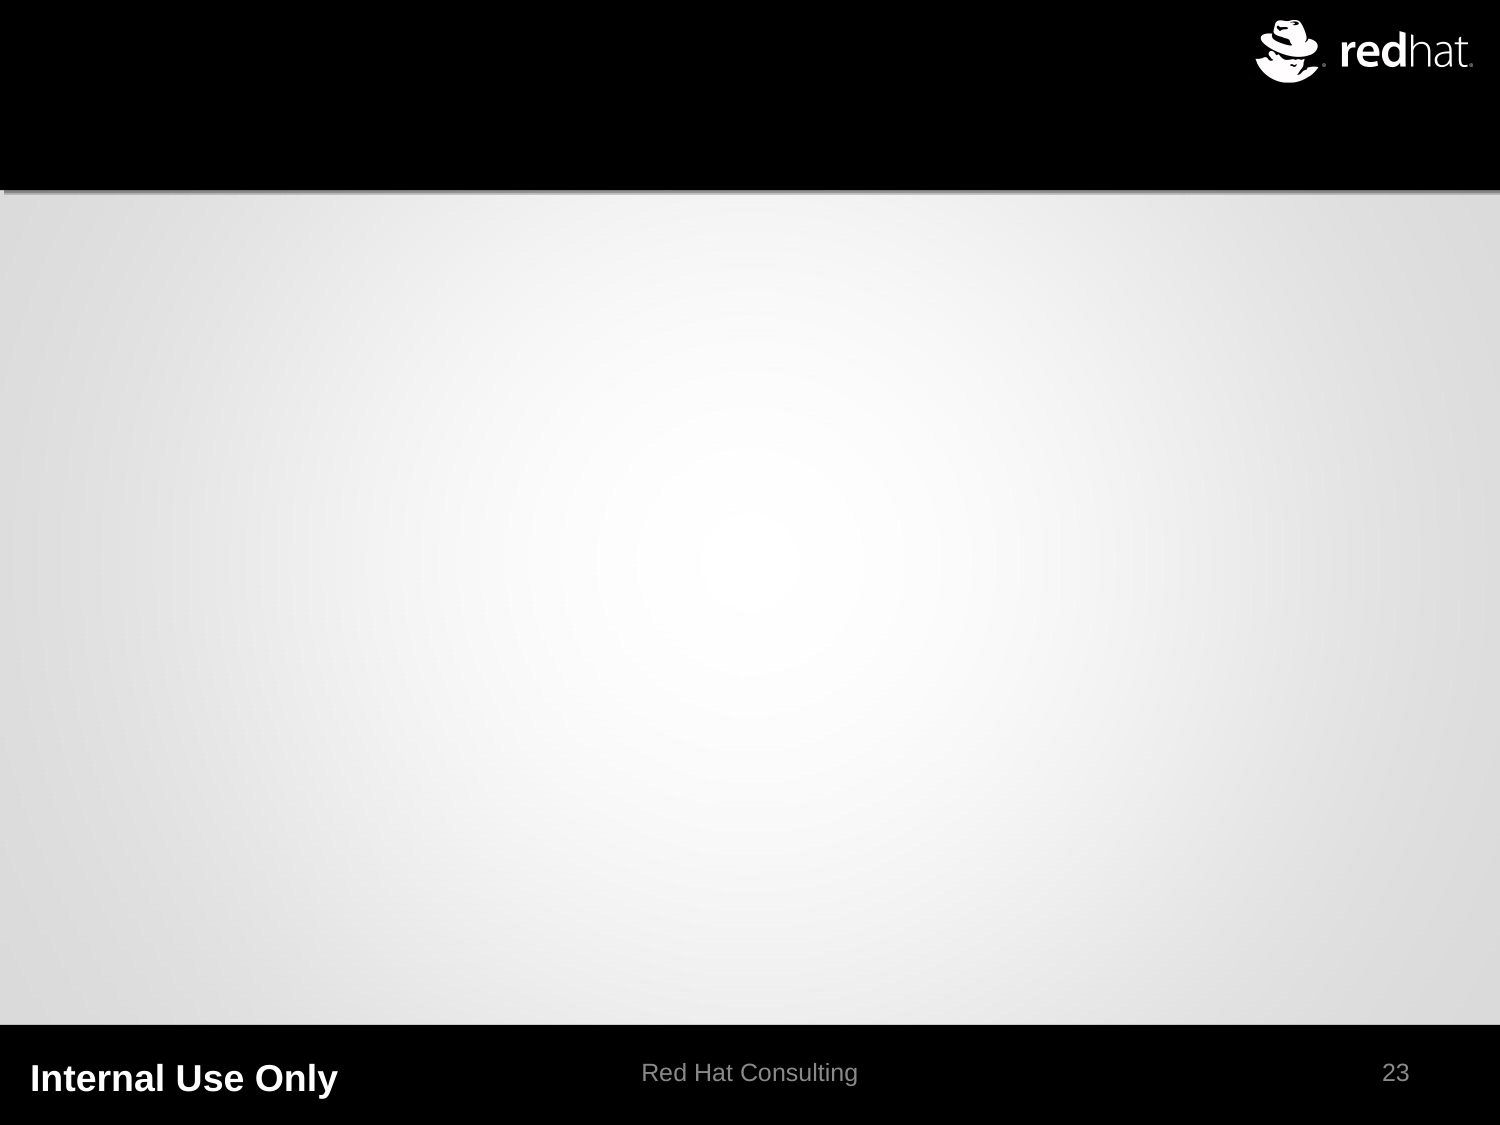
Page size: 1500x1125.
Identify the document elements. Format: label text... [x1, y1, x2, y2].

text_box <number> [1257, 1042, 1426, 1103]
picture [1254, 12, 1476, 88]
picture [0, 191, 1500, 1024]
text_box Red Hat Consulting [512, 1042, 988, 1103]
